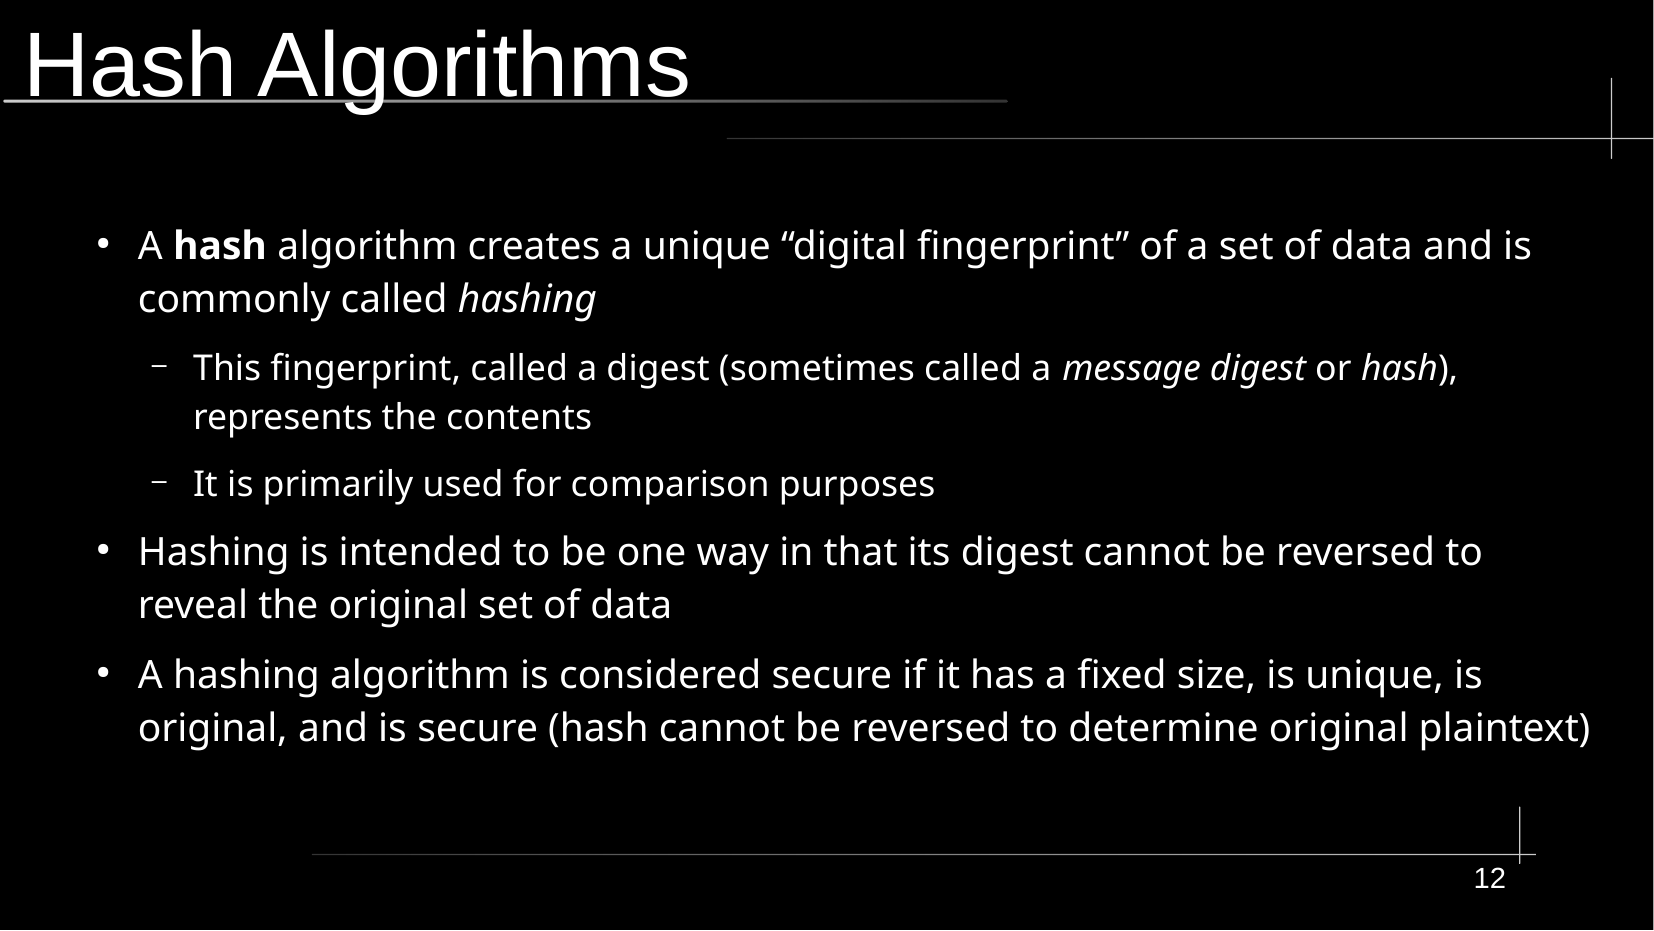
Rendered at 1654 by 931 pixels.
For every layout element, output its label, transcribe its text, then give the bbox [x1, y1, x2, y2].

list A hash algorithm creates a unique “digital fingerprint” of a set of data and is commonly called hashing This fingerprint, called a digest (sometimes called a message digest or hash), represents the contents It is primarily used for comparison purposes Hashing is intended to be one way in that its digest cannot be reversed to reveal the original set of data A hashing algorithm is considered secure if it has a fixed size, is unique, is original, and is secure (hash cannot be reversed to determine original plaintext) [82, 217, 1592, 811]
title Hash Algorithms [23, 11, 1589, 119]
